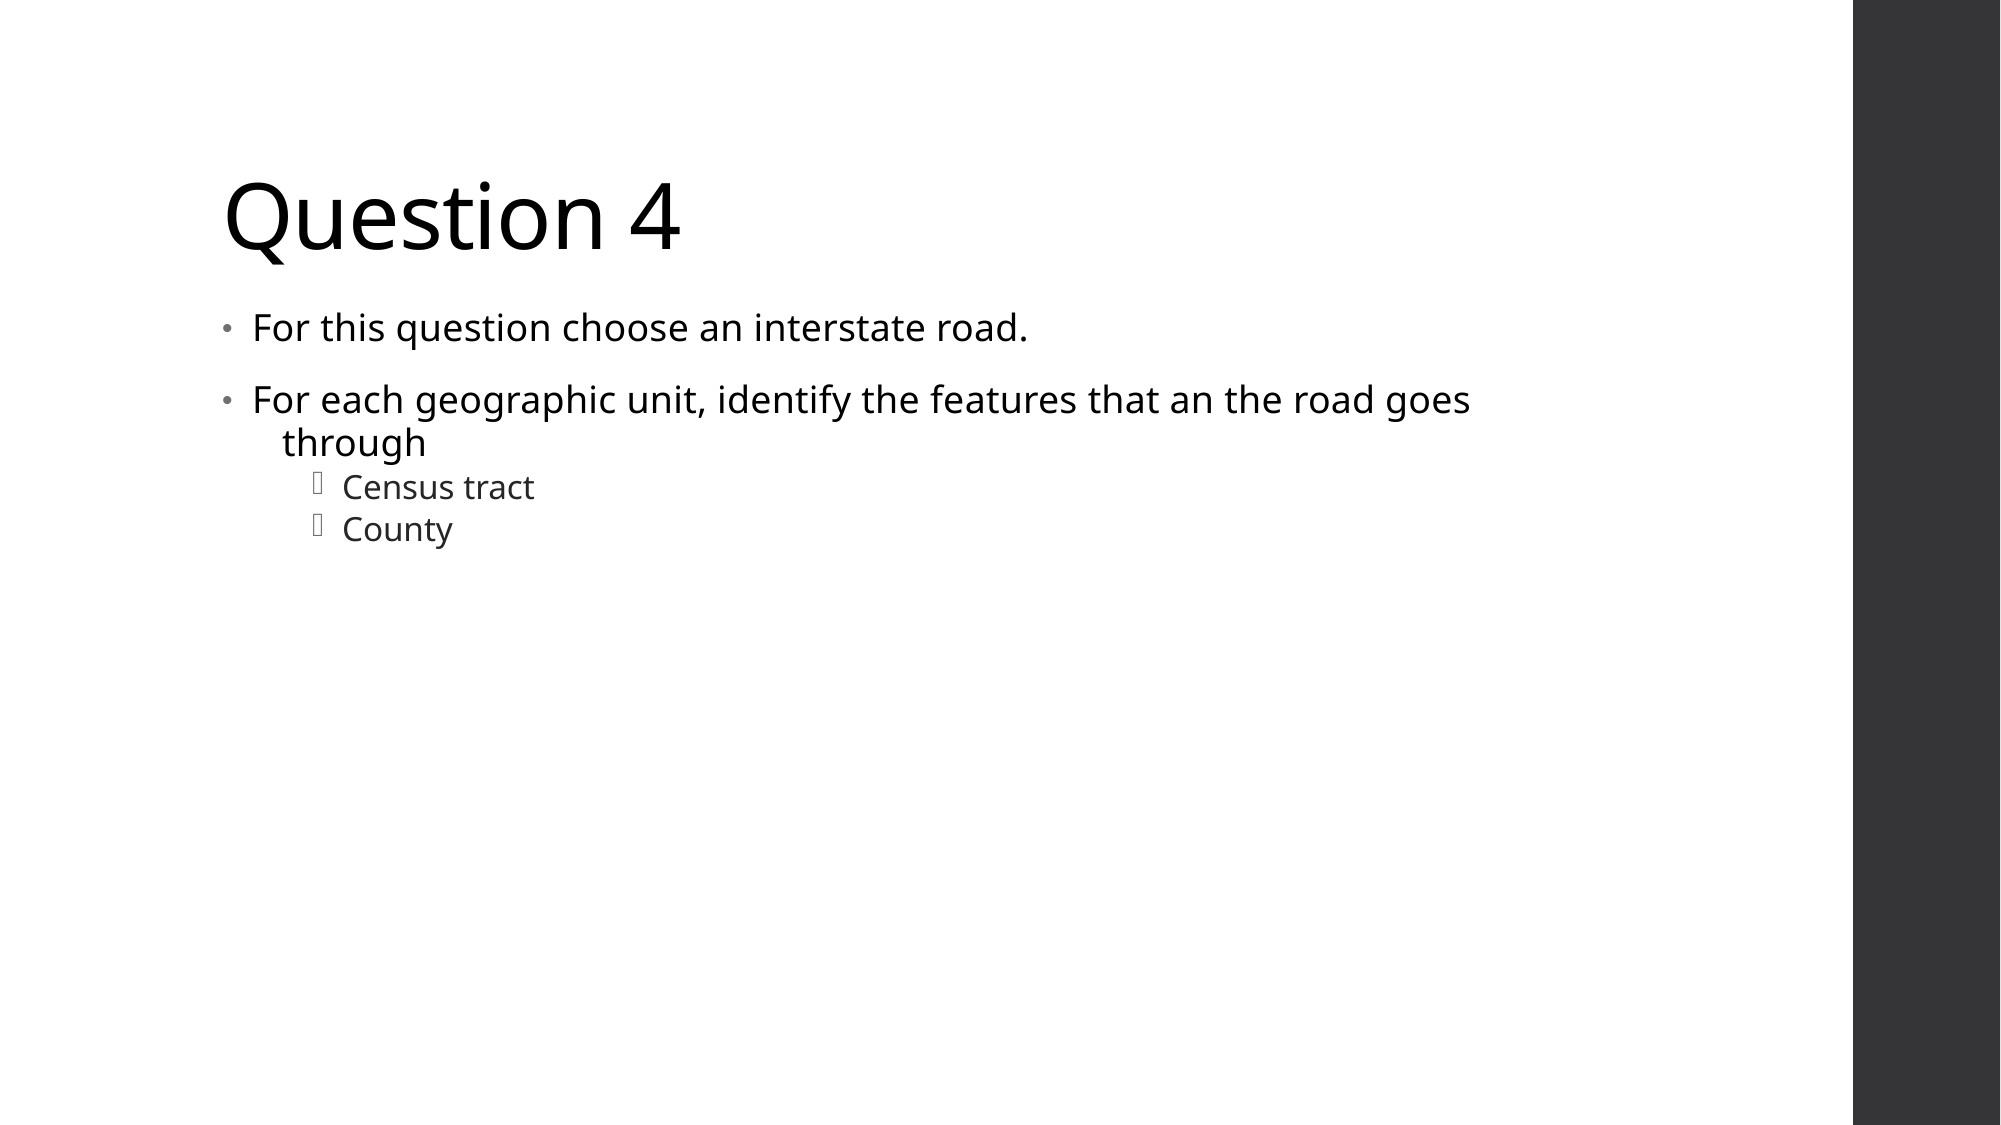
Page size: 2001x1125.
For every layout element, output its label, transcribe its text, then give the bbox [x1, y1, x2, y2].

list For this question choose an interstate road. For each geographic unit, identify the features that an the road goes through Census tract County [206, 299, 1617, 1014]
title Question 4 [206, 60, 1797, 278]
